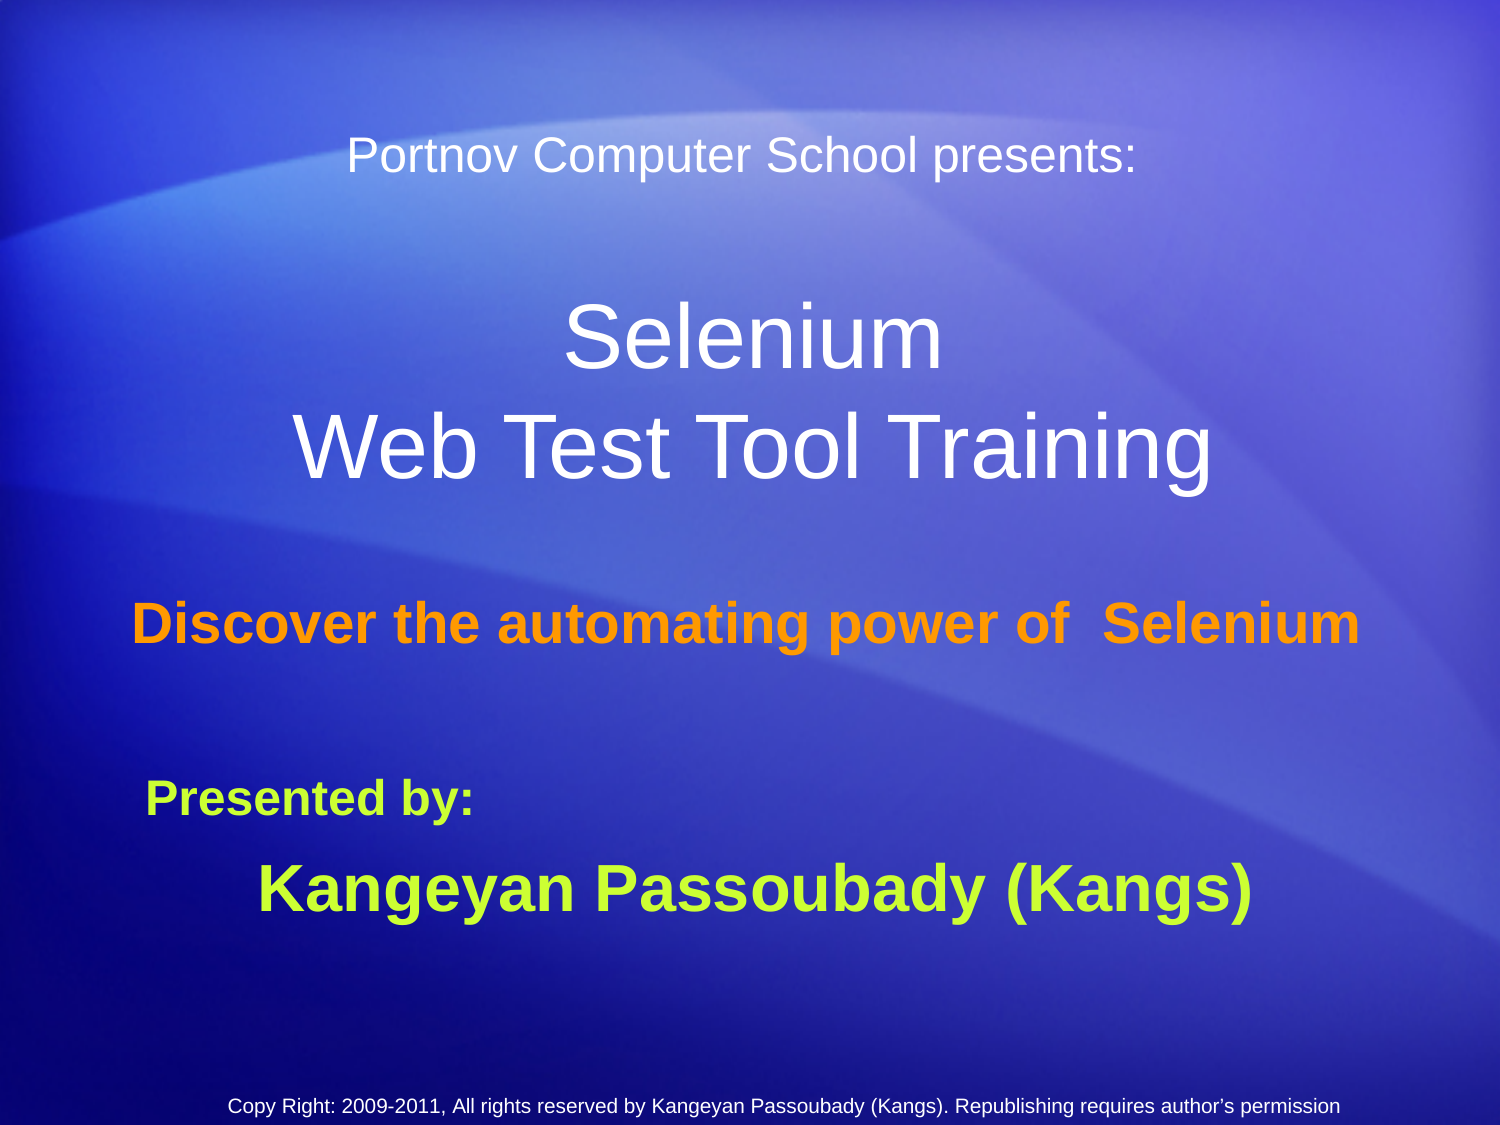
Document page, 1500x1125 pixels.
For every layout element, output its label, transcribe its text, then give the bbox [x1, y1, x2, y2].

subtitle Discover the automating power of Selenium [79, 577, 1414, 684]
text_box Presented by: Kangeyan Passoubady (Kangs) [130, 740, 1382, 970]
text_box Portnov Computer School presents: [323, 115, 1162, 191]
title Selenium Web Test Tool Training [77, 266, 1431, 508]
picture [0, 0, 1500, 1125]
text_box Copy Right: 2009-2011, All rights reserved by Kangeyan Passoubady (Kangs). Republishing requires author’s permission [212, 1084, 1384, 1125]
